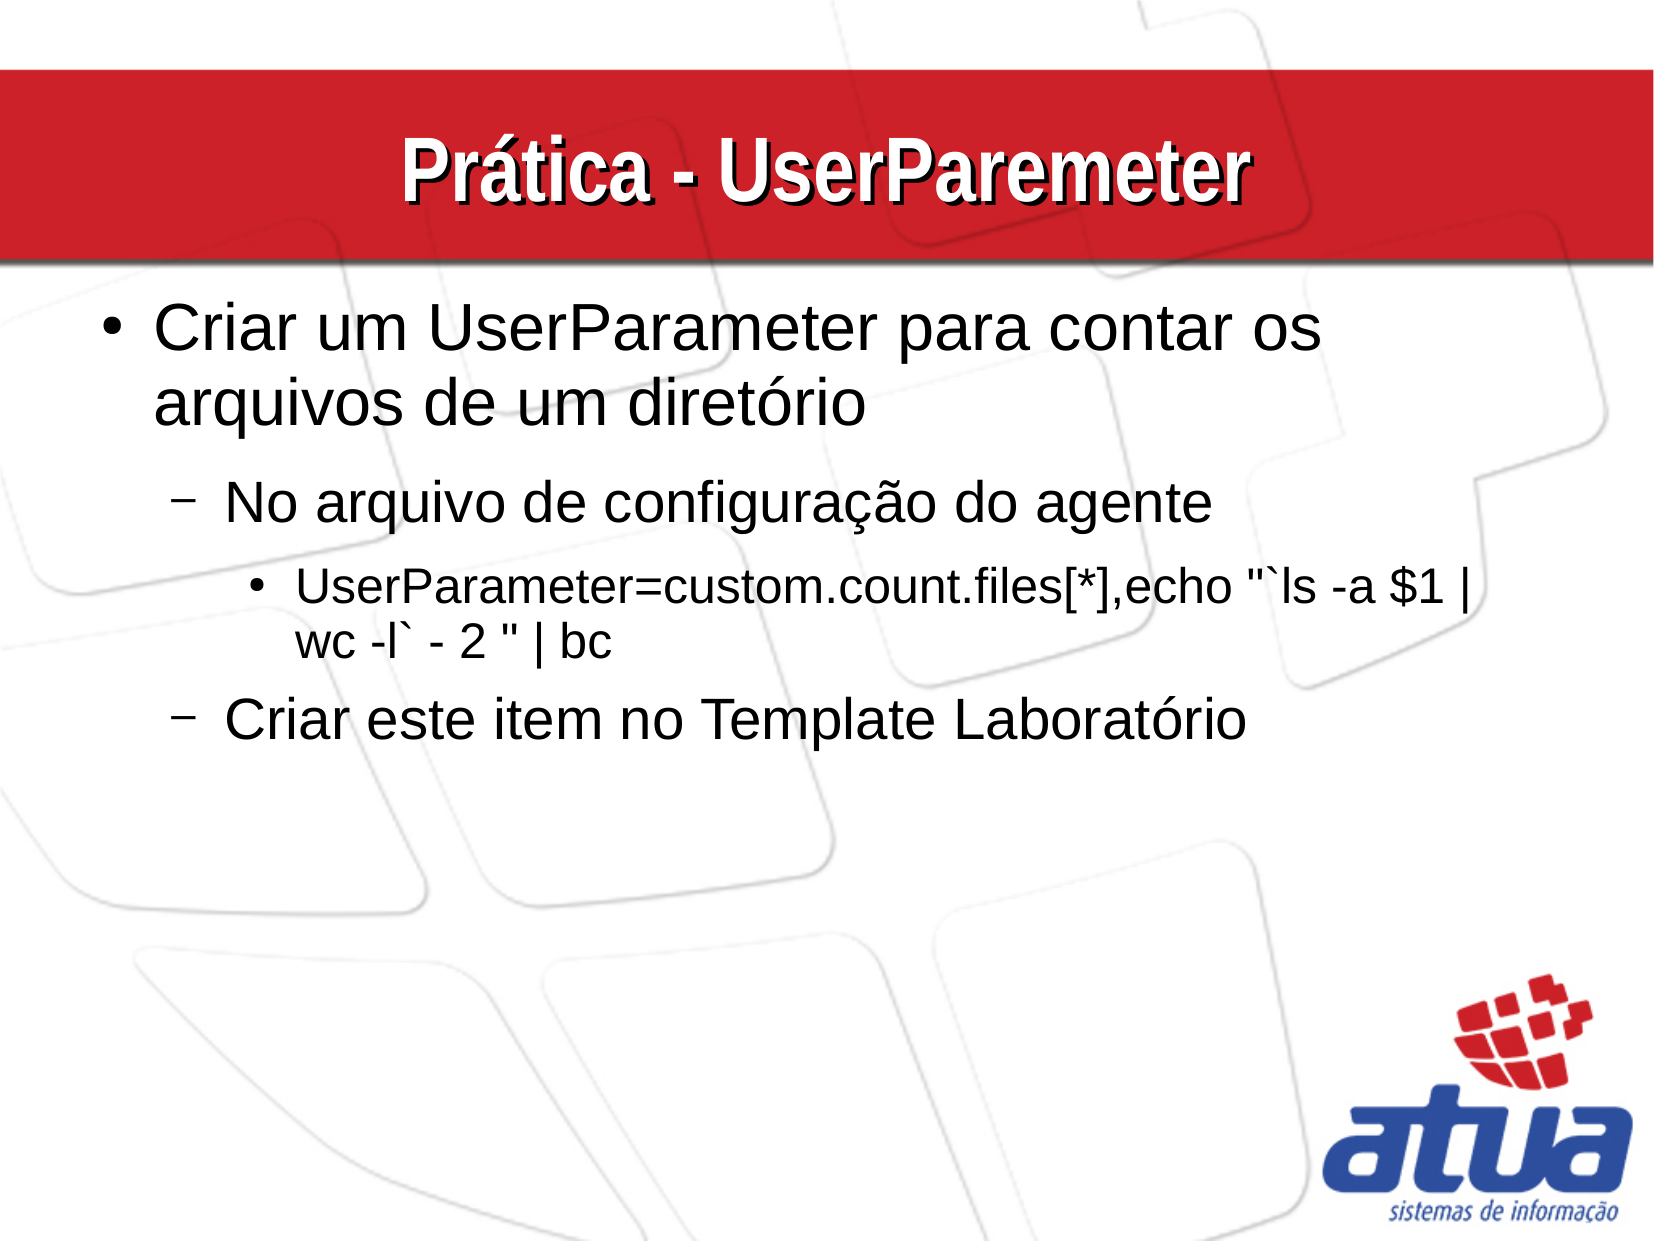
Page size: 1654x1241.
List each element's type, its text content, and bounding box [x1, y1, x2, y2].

list Criar um UserParameter para contar os arquivos de um diretório No arquivo de configuração do agente UserParameter=custom.count.files[*],echo "`ls -a $1 | wc -l` - 2 " | bc Criar este item no Template Laboratório [82, 290, 1538, 1010]
title Prática - UserParemeter [82, 64, 1571, 272]
picture [0, 0, 1654, 1241]
